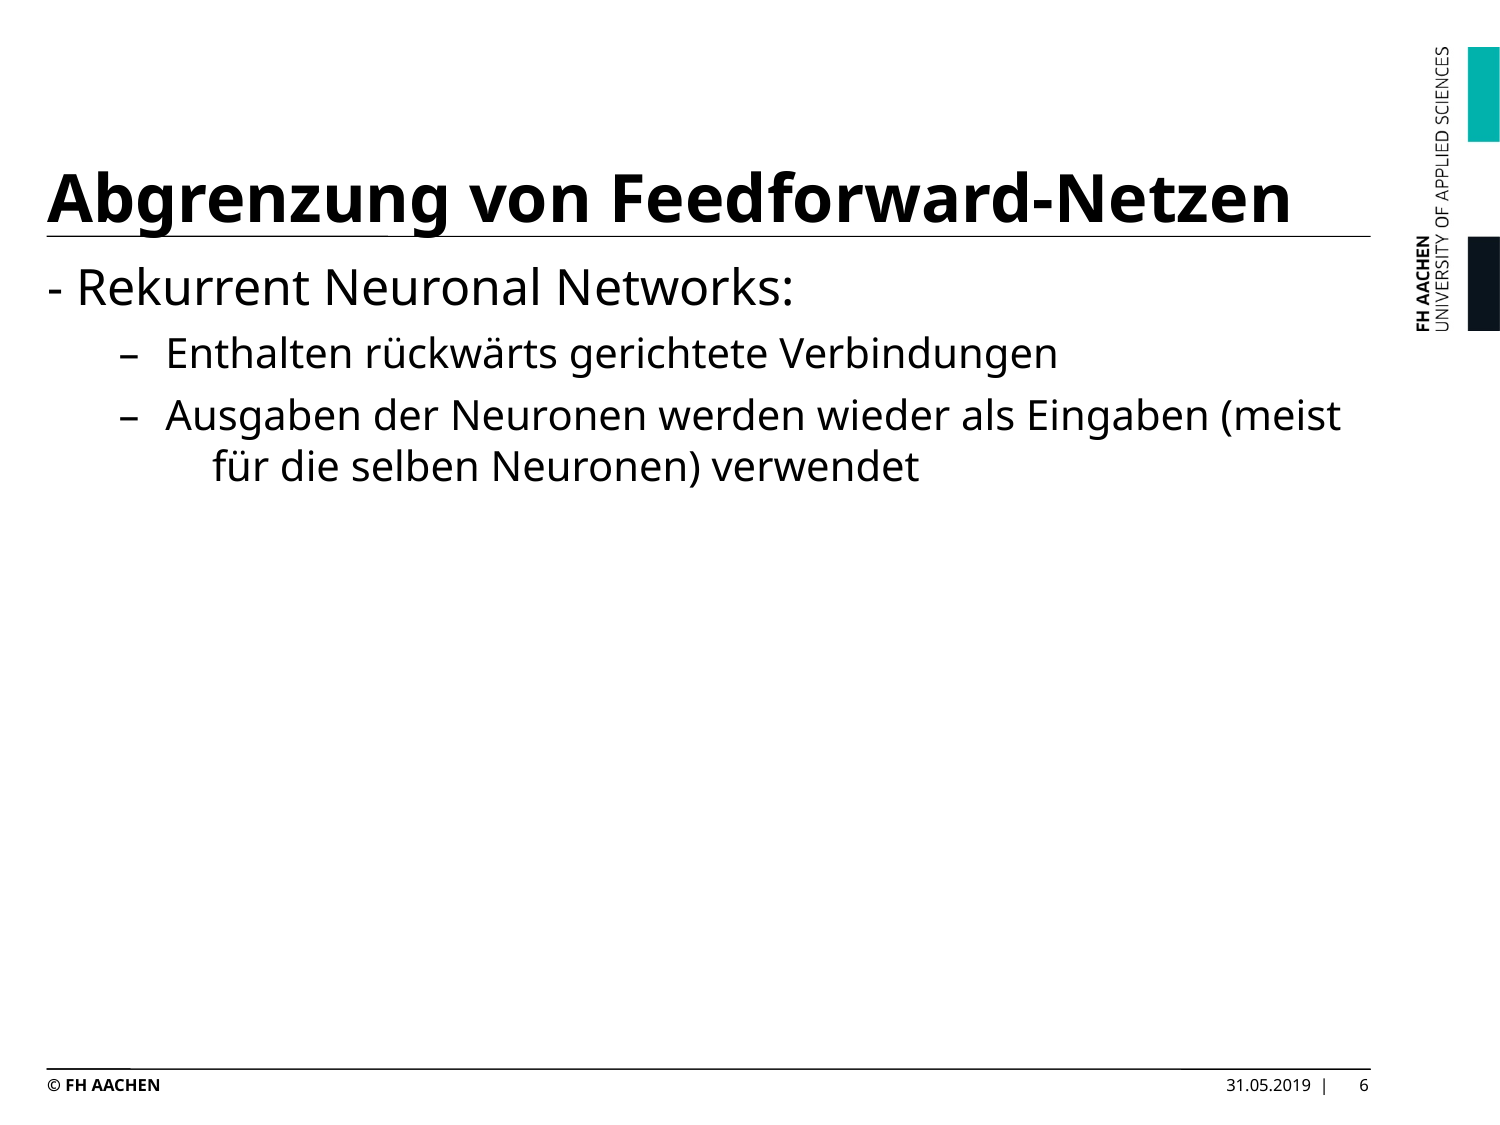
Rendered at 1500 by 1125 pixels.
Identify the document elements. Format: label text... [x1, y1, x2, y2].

list - Rekurrent Neuronal Networks: Enthalten rückwärts gerichtete Verbindungen Ausgaben der Neuronen werden wieder als Eingaben (meist für die selben Neuronen) verwendet [47, 255, 1371, 1047]
picture [1404, 47, 1500, 331]
title Abgrenzung von Feedforward-Netzen [47, 76, 1371, 237]
